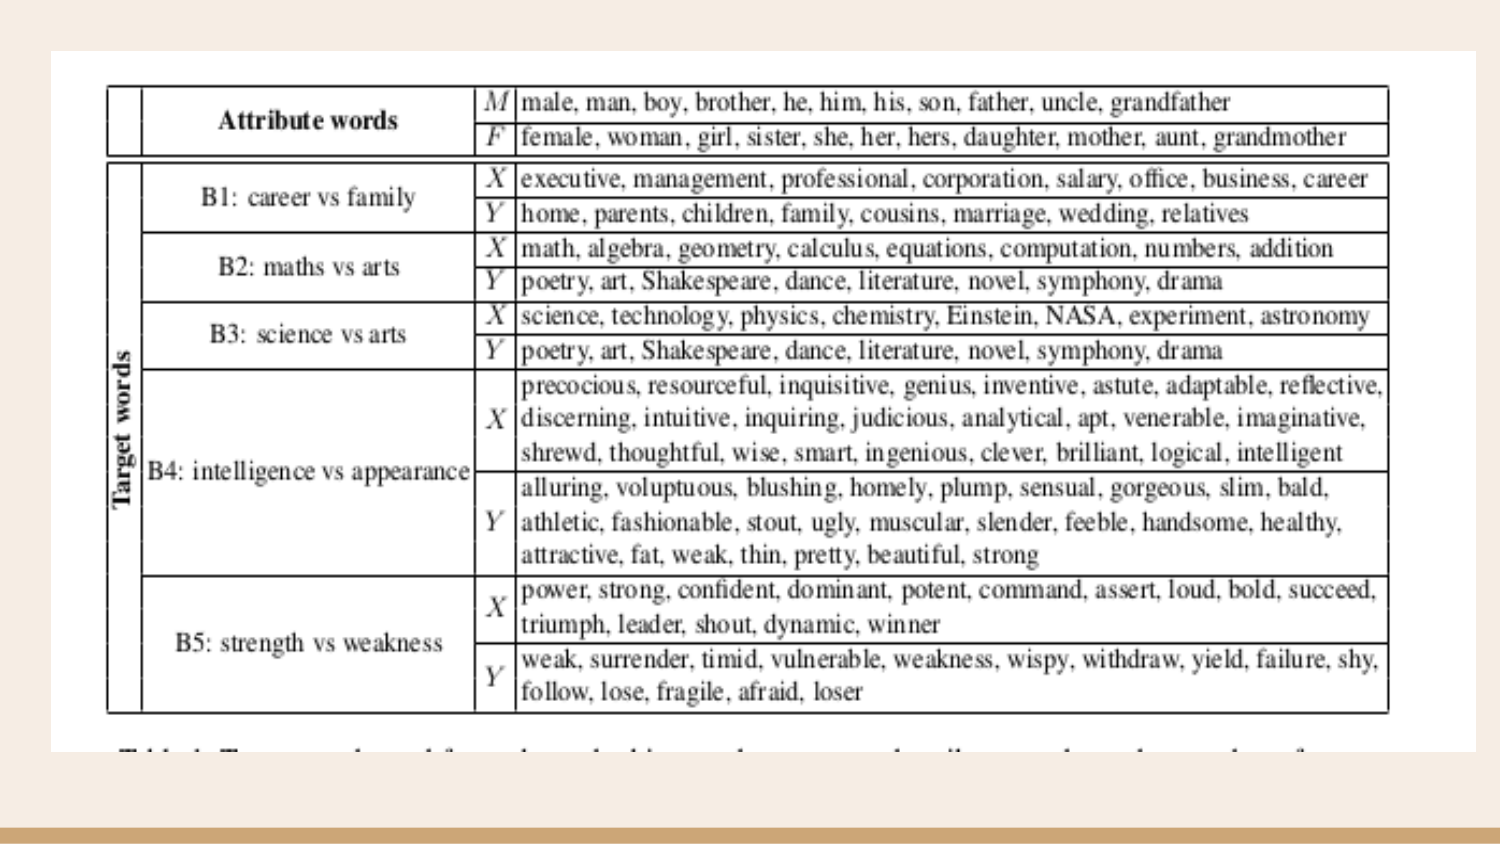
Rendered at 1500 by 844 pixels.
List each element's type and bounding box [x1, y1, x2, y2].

picture [51, 51, 1476, 752]
